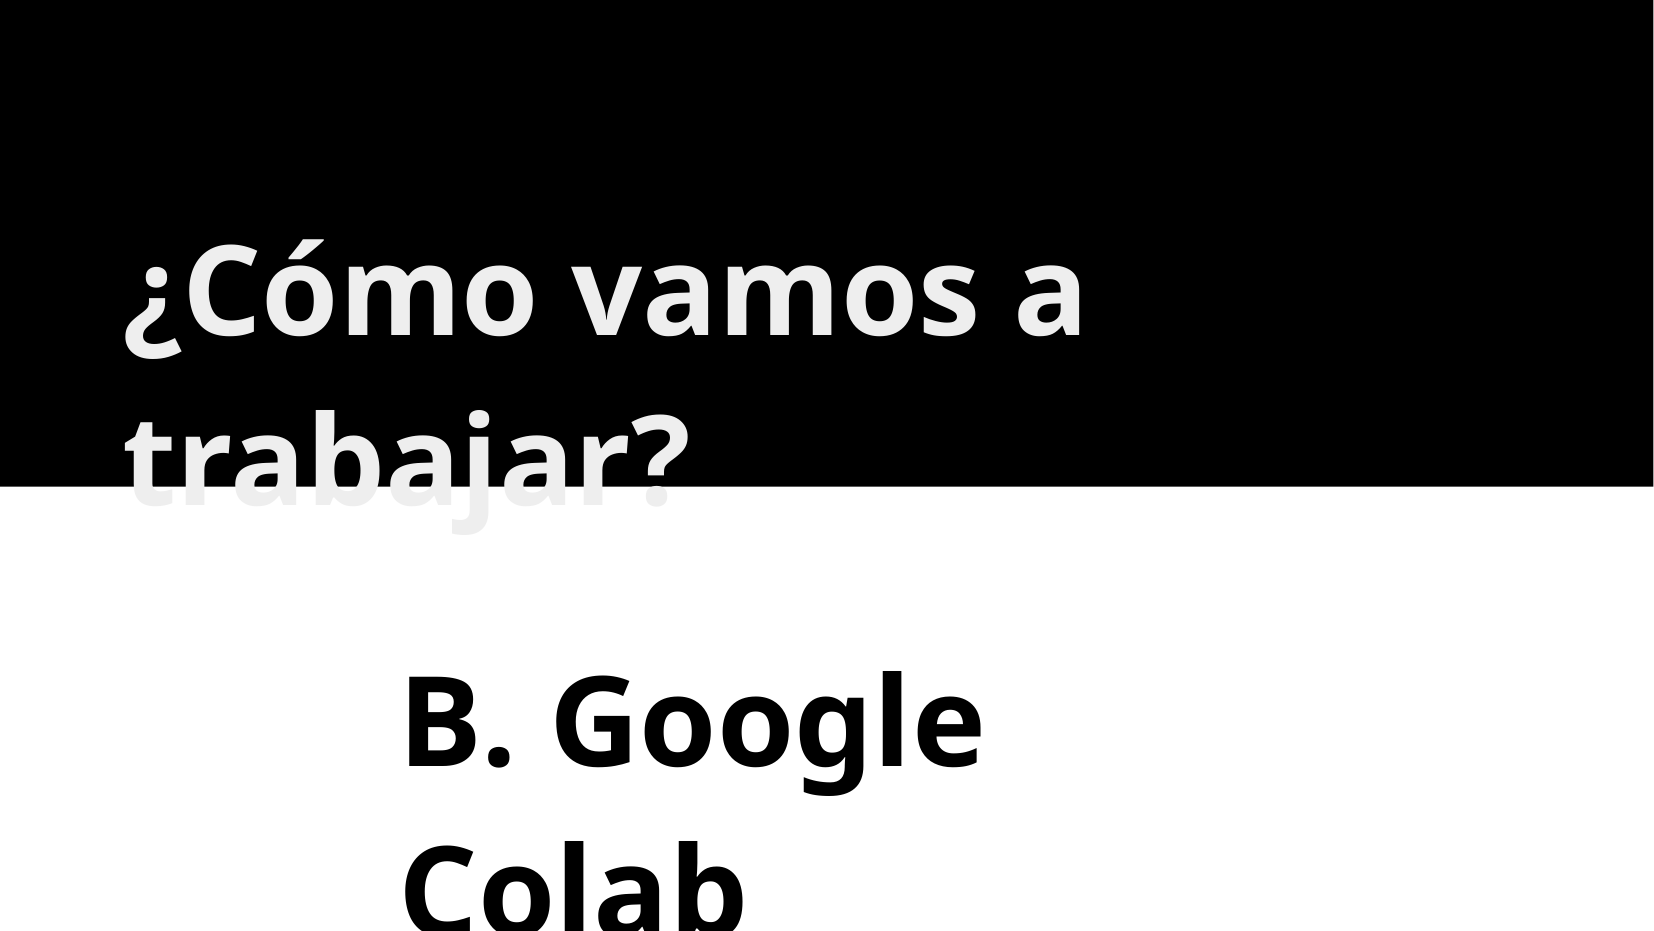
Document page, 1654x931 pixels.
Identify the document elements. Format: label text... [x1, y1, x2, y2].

text_box ¿Cómo vamos a trabajar? [107, 194, 1546, 348]
text_box [523, 473, 547, 487]
text_box B. Google Colab [383, 625, 1326, 790]
text_box [0, 0, 1654, 487]
text_box [254, 473, 278, 487]
text_box [334, 450, 360, 487]
text_box [409, 473, 433, 487]
